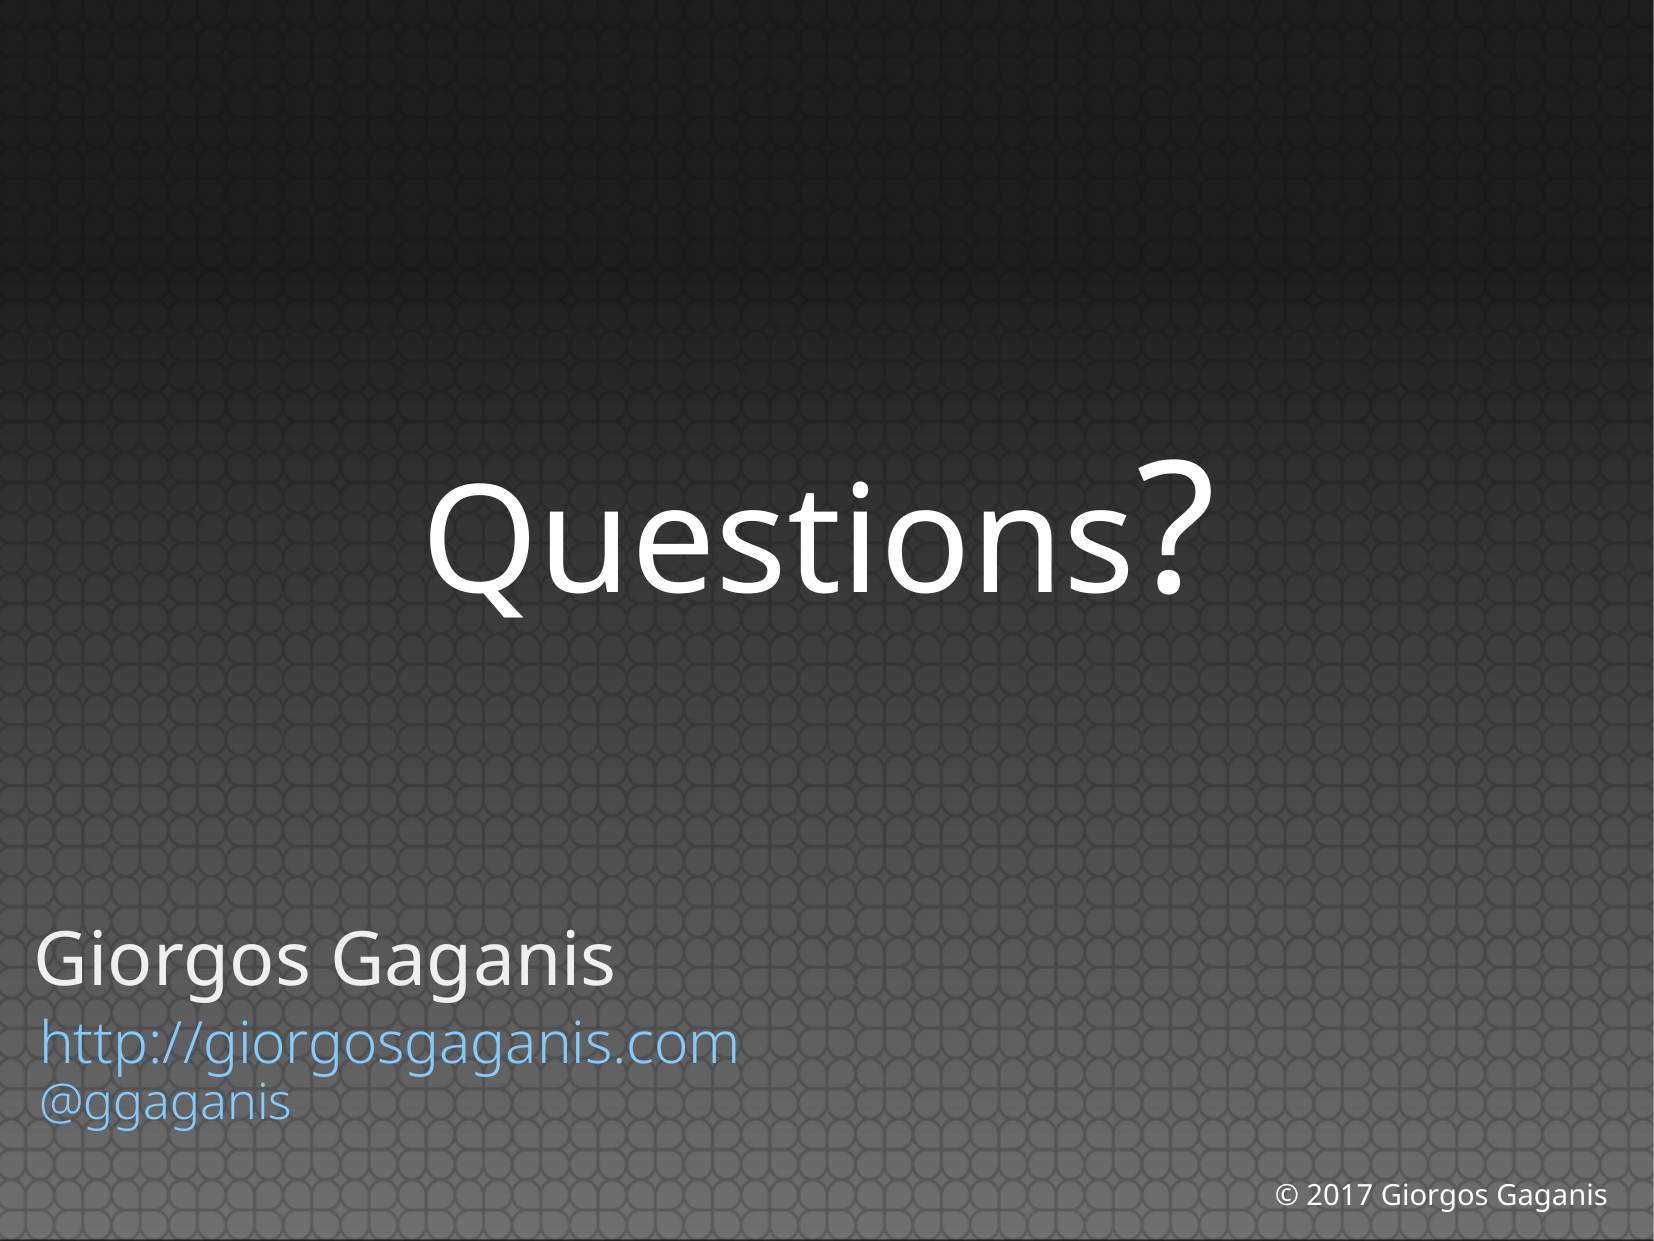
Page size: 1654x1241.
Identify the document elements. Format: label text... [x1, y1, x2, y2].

text_box http://giorgosgaganis.com [24, 994, 886, 1077]
title Questions? [30, 414, 1606, 628]
text_box @ggaganis [24, 1058, 548, 1132]
picture [0, 0, 1654, 1241]
text_box © 2017 Giorgos Gaganis [1176, 1167, 1624, 1241]
text_box Giorgos Gaganis [19, 898, 833, 1001]
